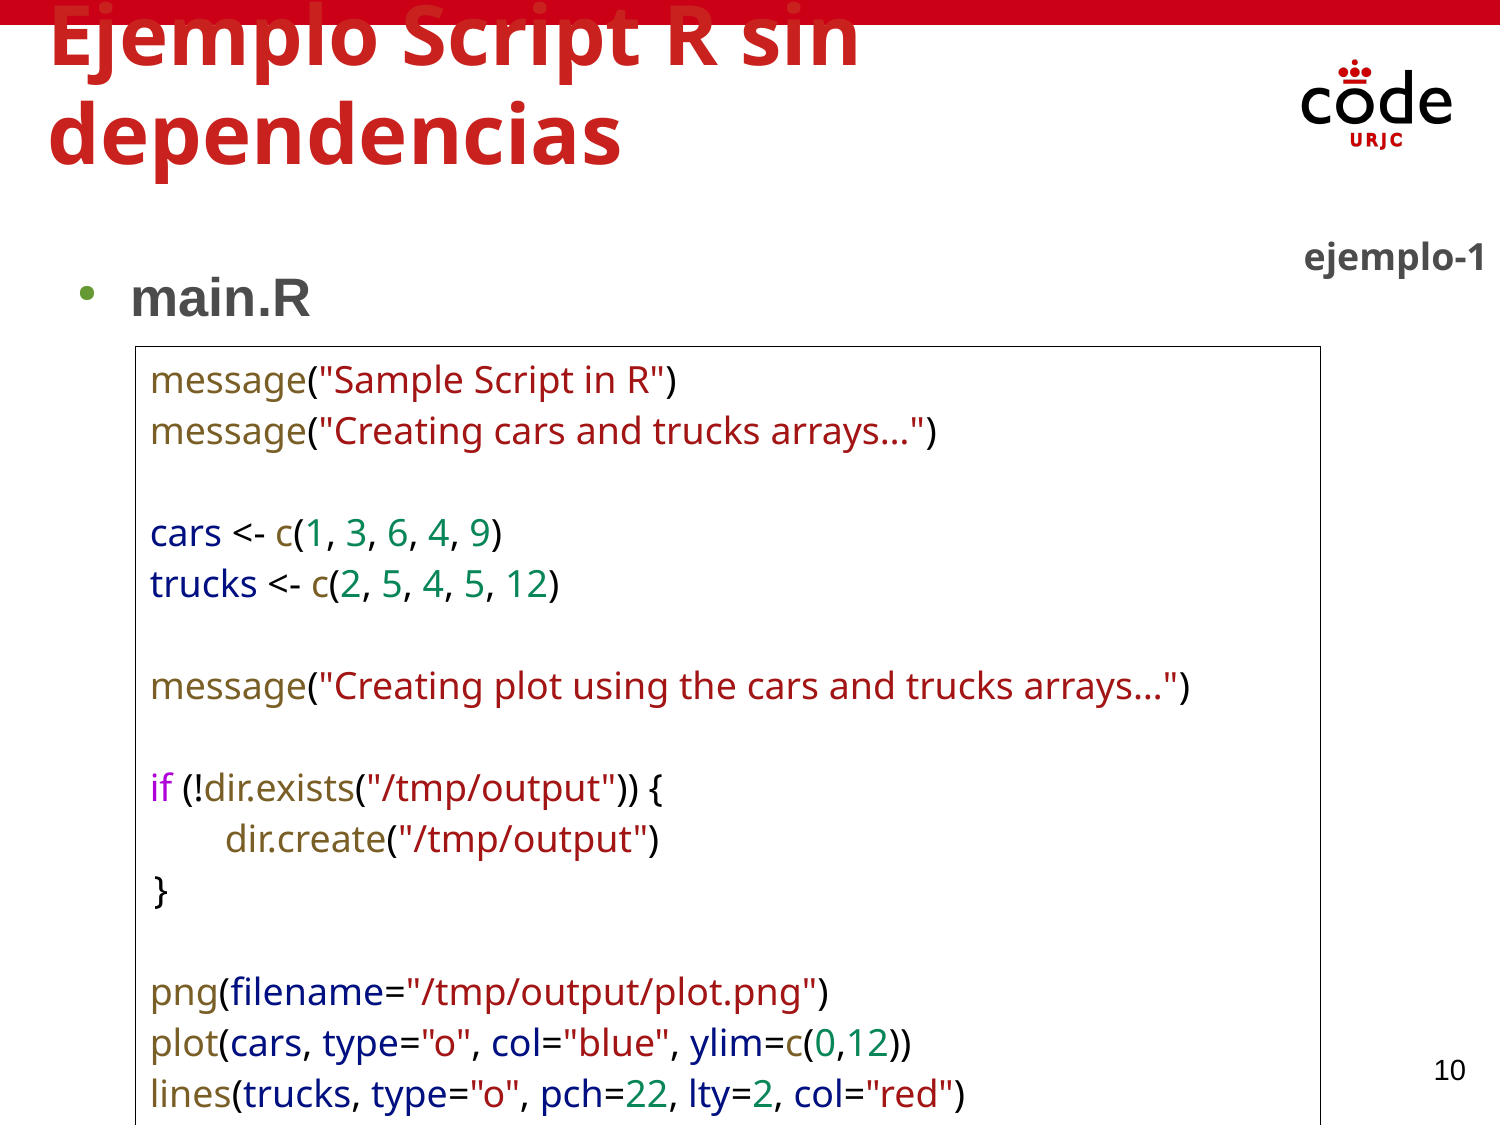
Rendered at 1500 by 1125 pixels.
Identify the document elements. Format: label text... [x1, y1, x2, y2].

text_box ejemplo-1 [1288, 222, 1500, 286]
title Ejemplo Script R sin dependencias [32, 79, 1413, 189]
picture [1284, 50, 1468, 161]
text_box message("Sample Script in R") message("Creating cars and trucks arrays…") cars <- c(1, 3, 6, 4, 9) trucks <- c(2, 5, 4, 5, 12) message("Creating plot using the cars and trucks arrays…") if (!dir.exists("/tmp/output")) { dir.create("/tmp/output") } png(filename="/tmp/output/plot.png") plot(cars, type="o", col="blue", ylim=c(0,12)) lines(trucks, type="o", pch=22, lty=2, col="red") title(main="Autos", col.main="red", font.main=4) dev.off() [135, 346, 1321, 1089]
list main.R [45, 254, 1426, 1016]
